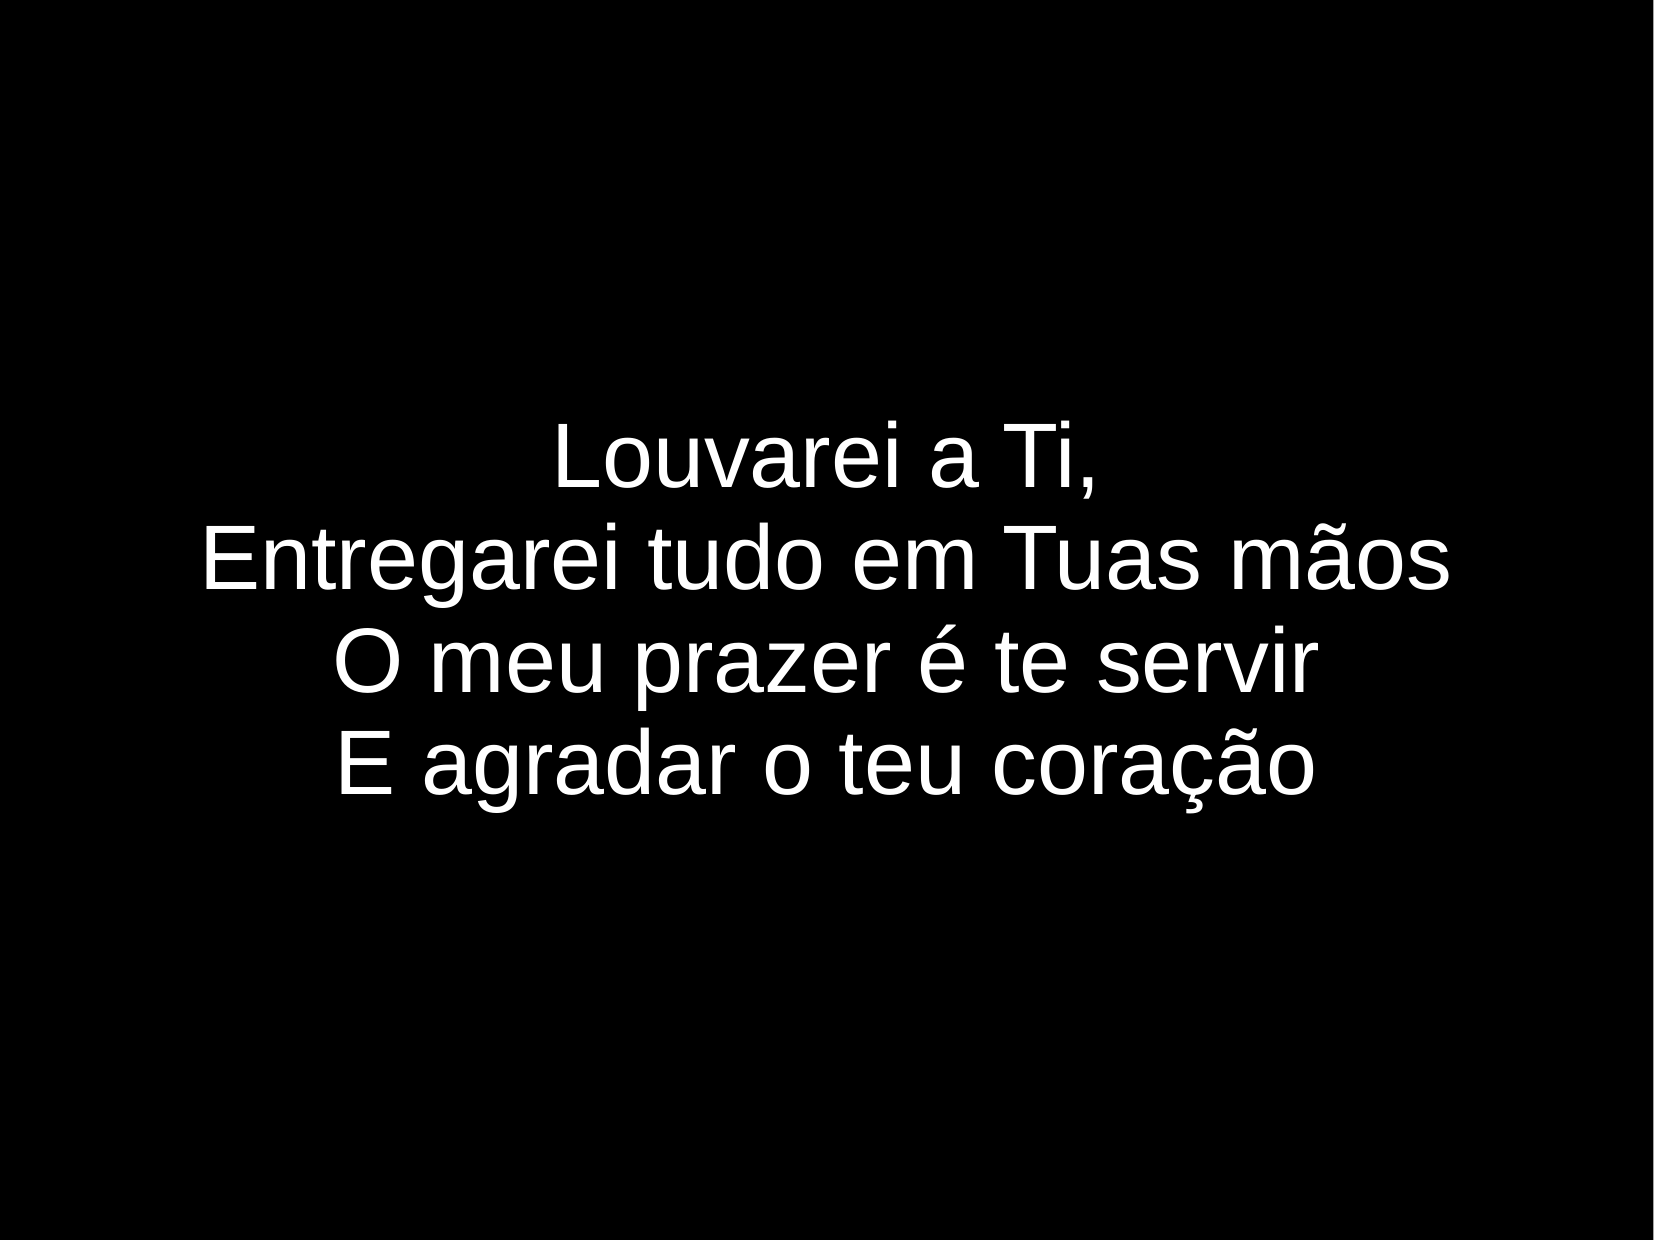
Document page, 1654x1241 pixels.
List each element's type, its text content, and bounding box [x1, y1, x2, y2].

subtitle Louvarei a Ti, Entregarei tudo em Tuas mãos O meu prazer é te servir E agradar o teu coração [82, 49, 1571, 1170]
